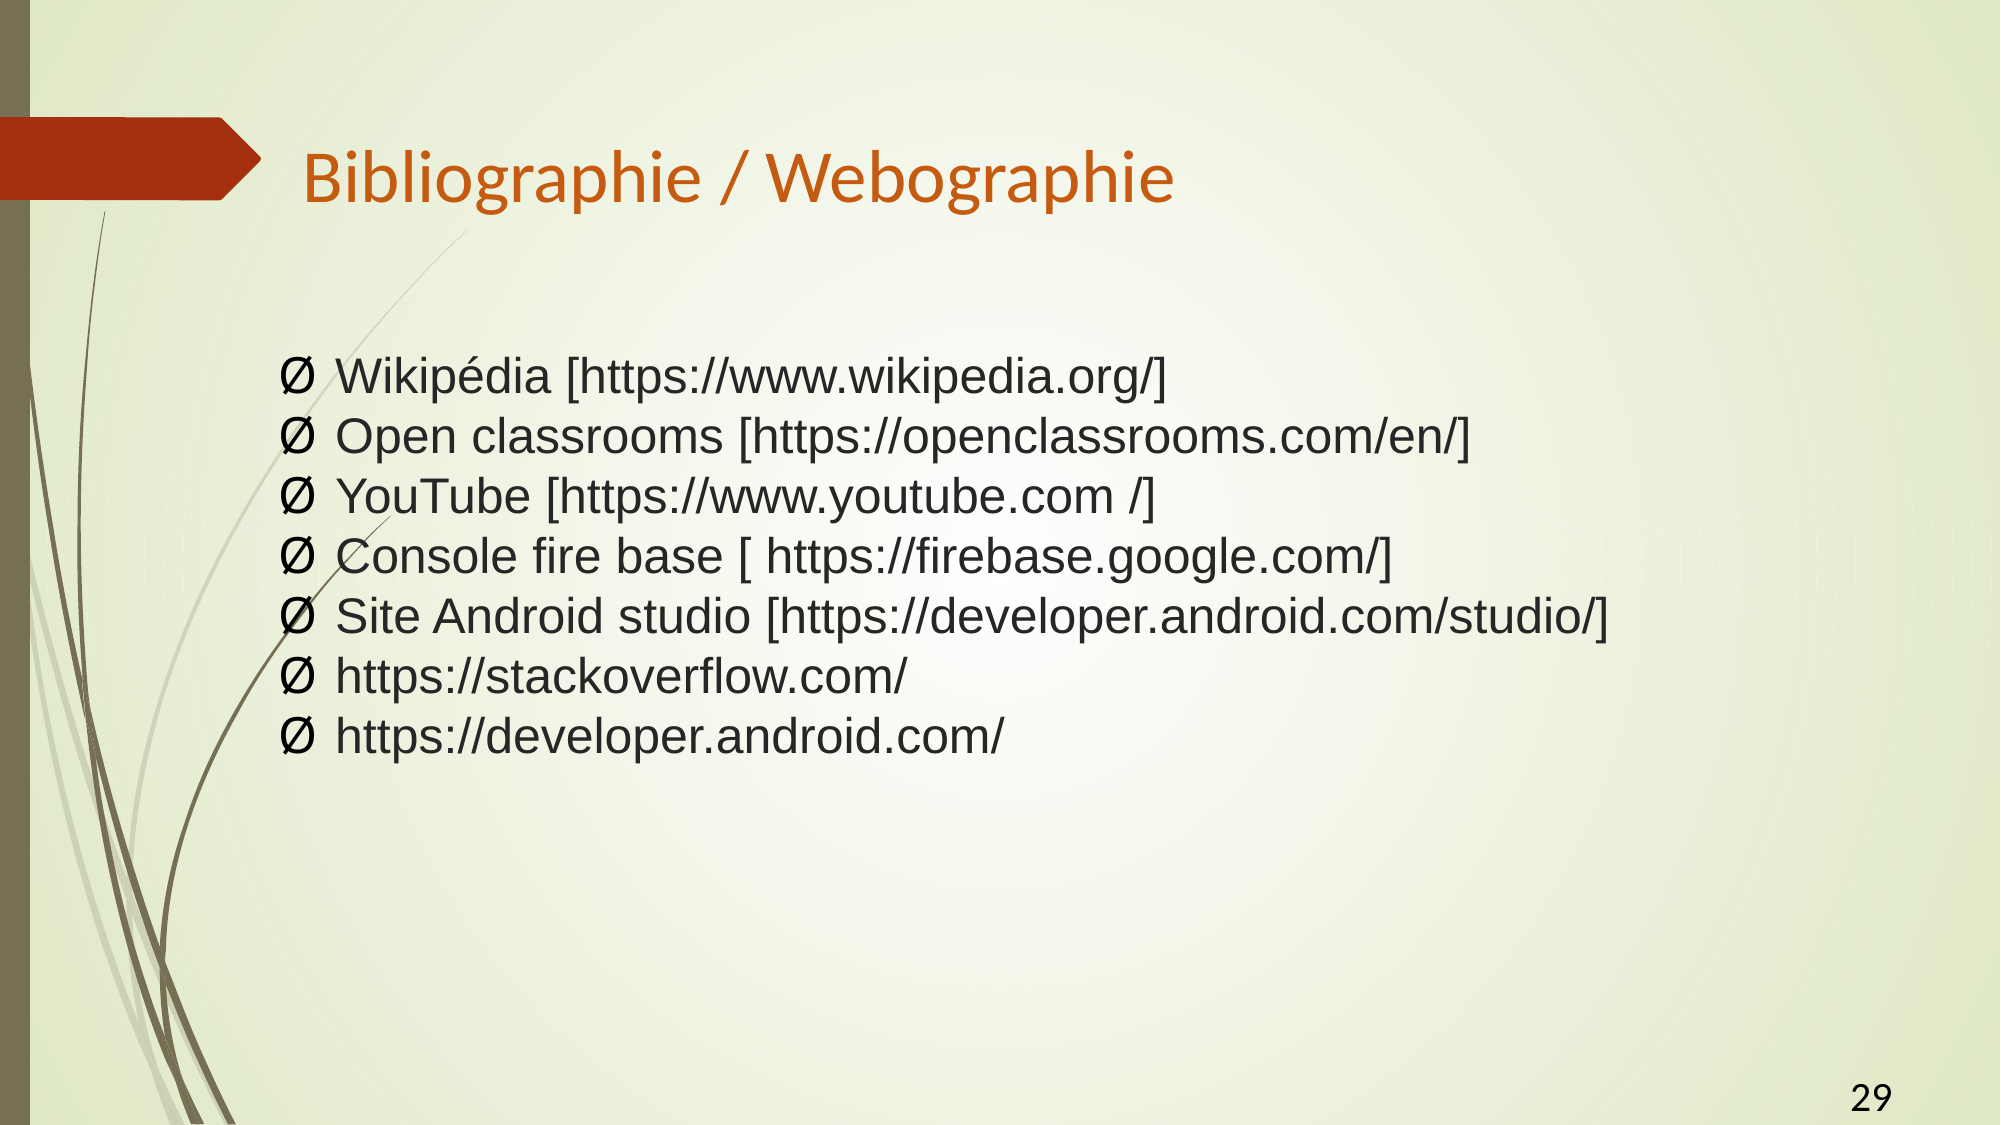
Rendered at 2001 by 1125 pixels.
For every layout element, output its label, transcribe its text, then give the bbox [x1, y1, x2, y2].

text_box 29 [1835, 1062, 1978, 1125]
text_box Wikipédia [https://www.wikipedia.org/] Open classrooms [https://openclassrooms.com/en/] YouTube [https://www.youtube.com /] Console fire base [ https://firebase.google.com/] Site Android studio [https://developer.android.com/studio/] https://stackoverflow.com/ https://developer.android.com/ [263, 336, 1737, 837]
text_box Bibliographie / Webographie [287, 120, 1309, 227]
